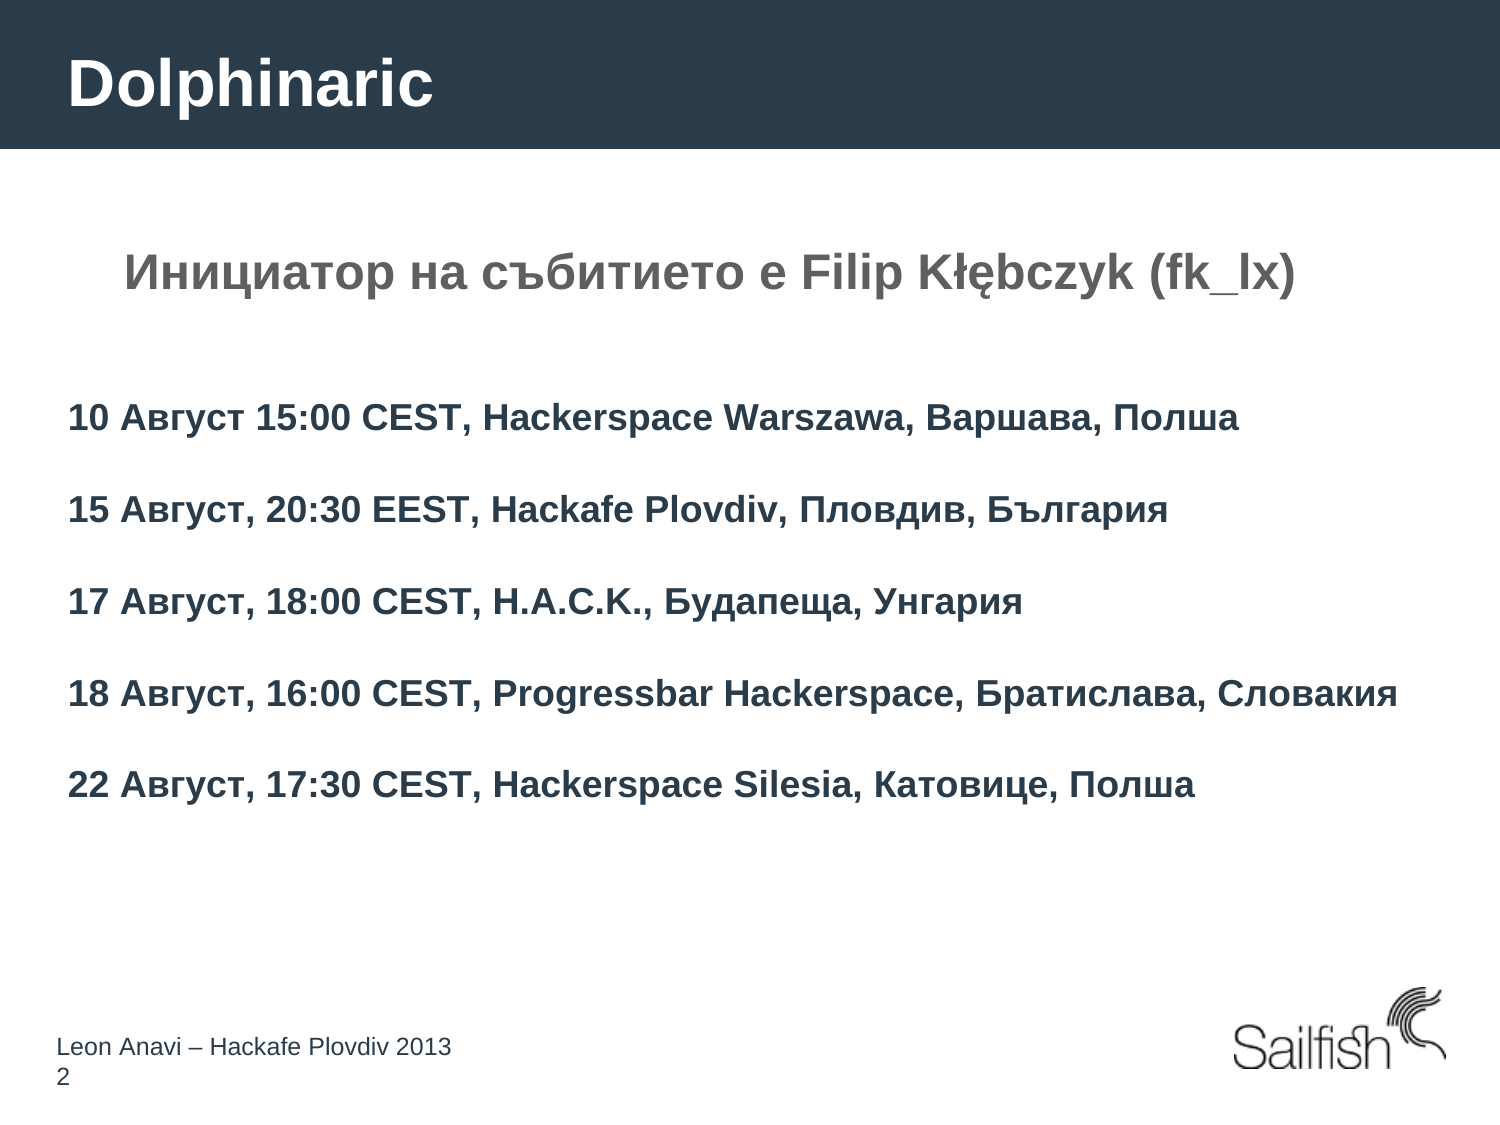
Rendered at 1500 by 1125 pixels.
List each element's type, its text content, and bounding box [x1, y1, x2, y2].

text_box 10 Август 15:00 CEST, Hackerspace Warszawa, Варшава, Полша 15 Август, 20:30 EEST, Hackafe Plovdiv, Пловдив, България 17 Август, 18:00 CEST, H.A.C.K., Будапеща, Унгария 18 Август, 16:00 CEST, Progressbar Hackerspace, Братислава, Словакия 22 Август, 17:30 CEST, Hackerspace Silesia, Катовице, Полша [53, 385, 1448, 906]
text_box Dolphinaric [53, 32, 1466, 173]
picture [1234, 987, 1446, 1069]
text_box Инициатор на събитието е Filip Kłębczyk (fk_lx) [5, 231, 1415, 430]
